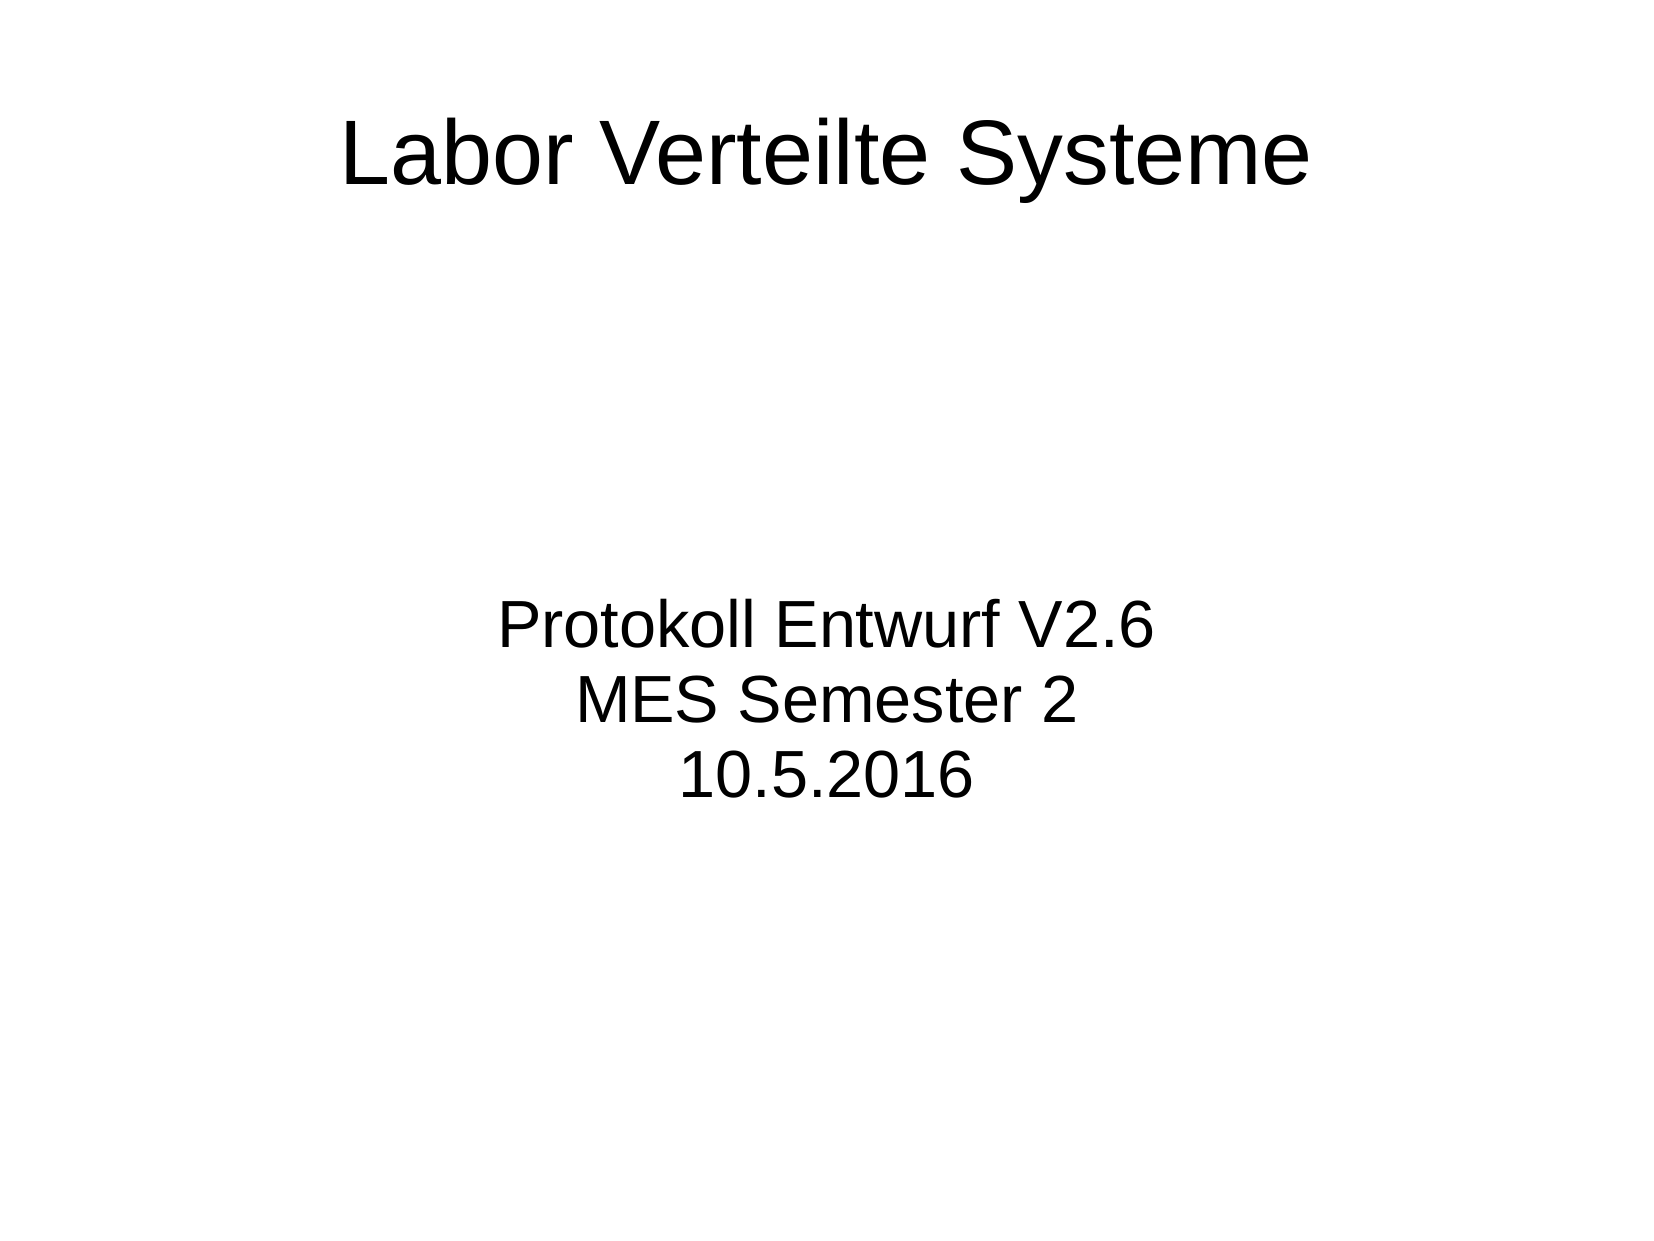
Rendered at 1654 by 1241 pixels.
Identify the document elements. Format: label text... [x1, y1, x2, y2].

subtitle Protokoll Entwurf V2.6 MES Semester 2 10.5.2016 [82, 290, 1571, 1109]
title Labor Verteilte Systeme [82, 49, 1571, 257]
